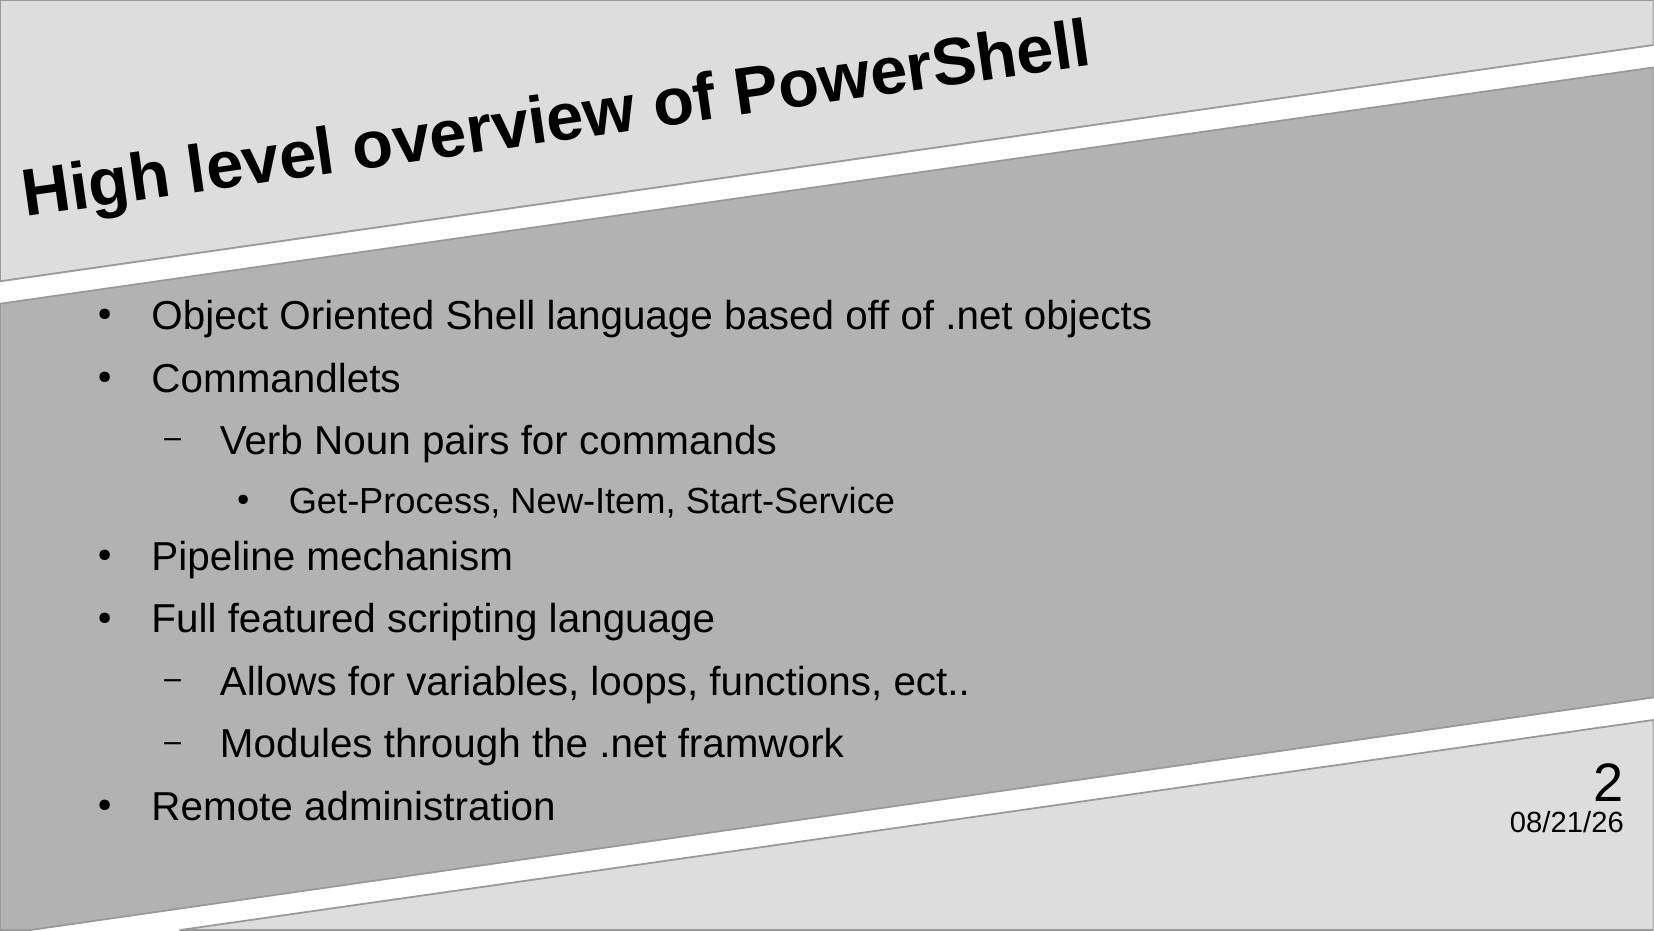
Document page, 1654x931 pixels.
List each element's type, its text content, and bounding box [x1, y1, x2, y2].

title High level overview of PowerShell [11, 0, 1496, 272]
list Object Oriented Shell language based off of .net objects Commandlets Verb Noun pairs for commands Get-Process, New-Item, Start-Service Pipeline mechanism Full featured scripting language Allows for variables, loops, functions, ect.. Modules through the .net framwork Remote administration [82, 292, 1538, 833]
